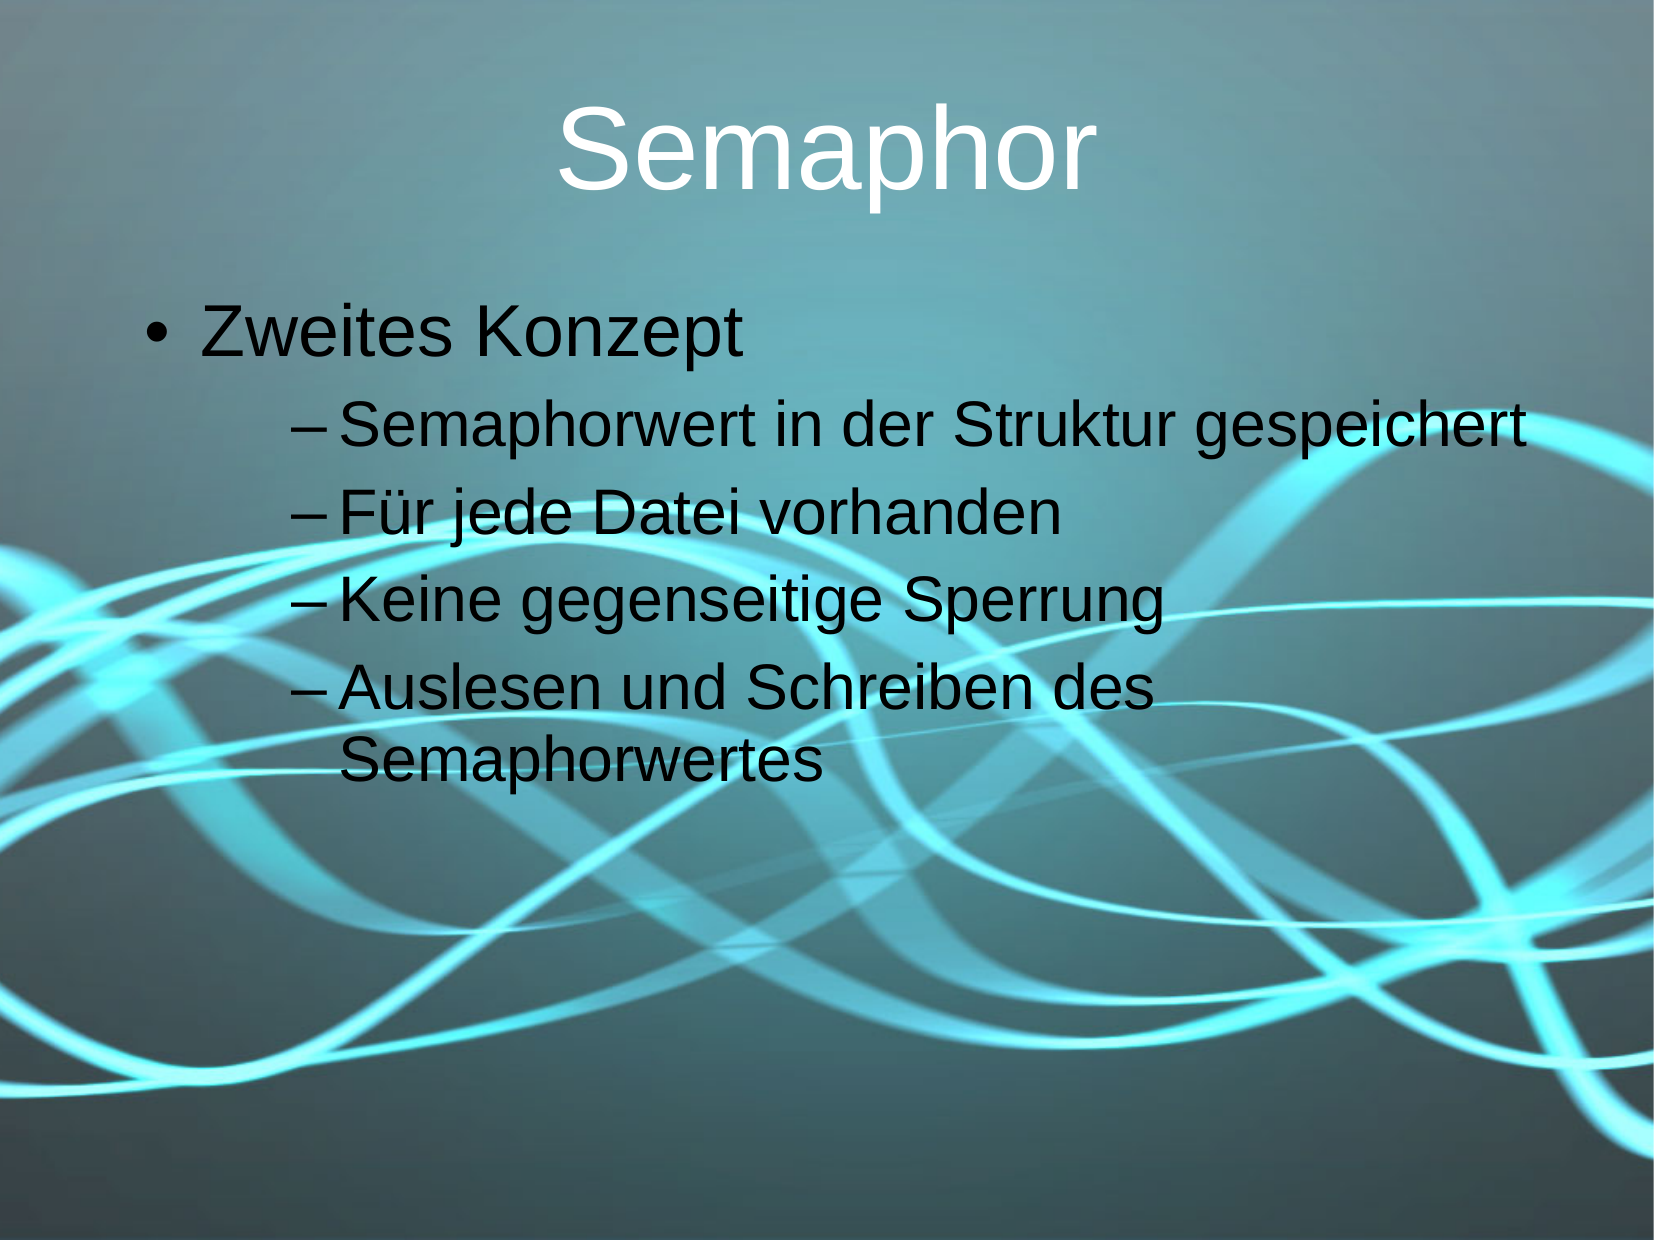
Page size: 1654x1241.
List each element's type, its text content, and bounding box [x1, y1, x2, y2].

title Semaphor [124, 15, 1530, 282]
picture [0, 0, 1654, 1240]
list Zweites Konzept Semaphorwert in der Struktur gespeichert Für jede Datei vorhanden Keine gegenseitige Sperrung Auslesen und Schreiben des Semaphorwertes [82, 290, 1571, 1010]
